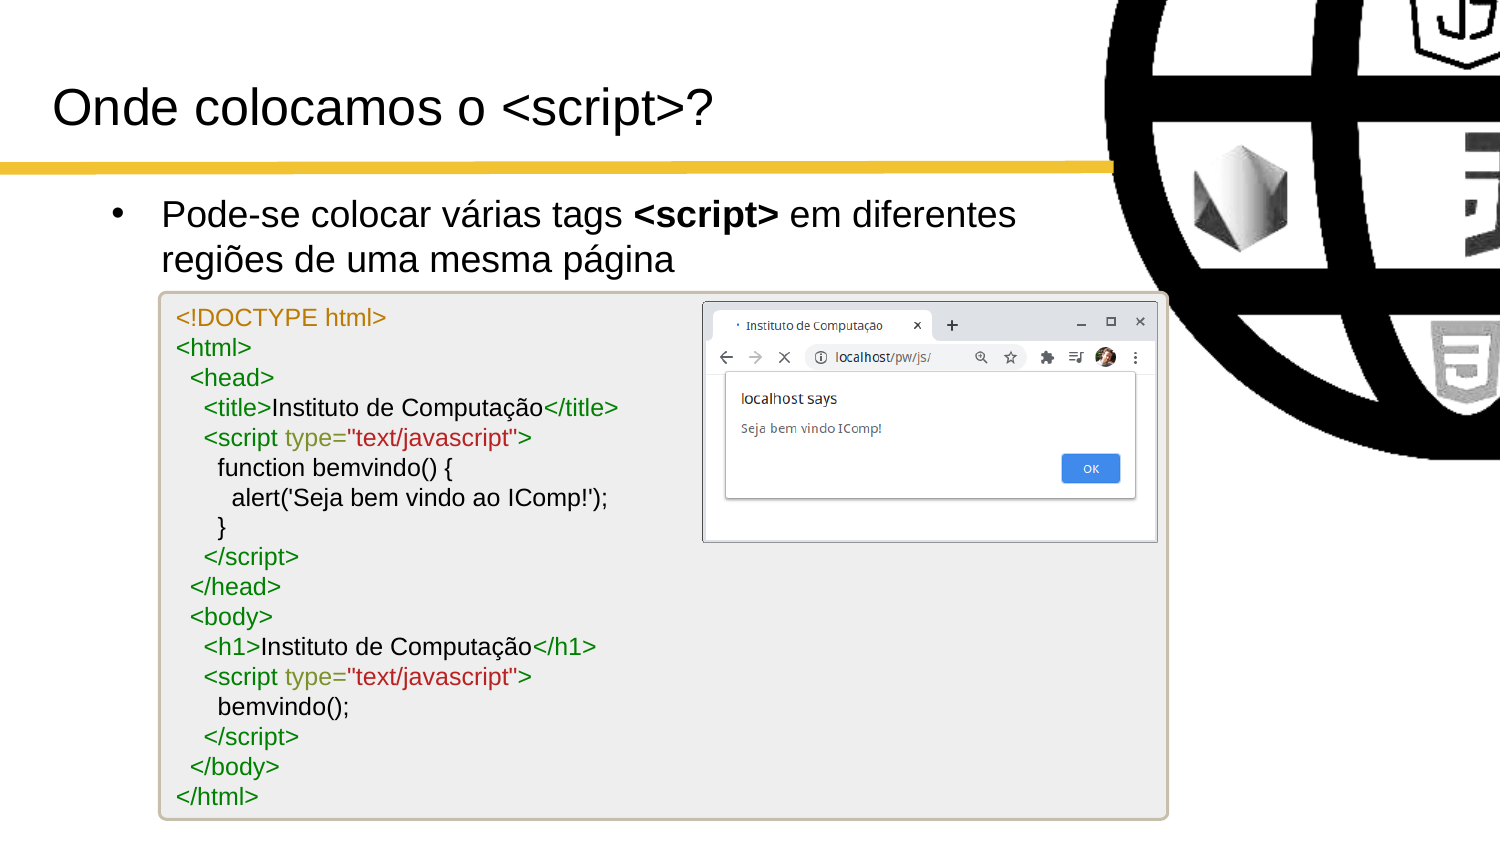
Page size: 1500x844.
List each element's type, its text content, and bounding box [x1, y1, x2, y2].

text_box Pode-se colocar várias tags <script> em diferentes regiões de uma mesma página [90, 182, 1114, 284]
picture [702, 301, 1158, 543]
picture [1078, 0, 1500, 532]
text_box <!DOCTYPE html> <html> <head> <title>Instituto de Computação</title> <script type="text/javascript"> function bemvindo() { alert('Seja bem vindo ao IComp!'); } </script> </head> <body> <h1>Instituto de Computação</h1> <script type="text/javascript"> bemvindo(); </script> </body> </html> [159, 292, 1168, 820]
text_box Onde colocamos o <script>? [37, 33, 1463, 175]
